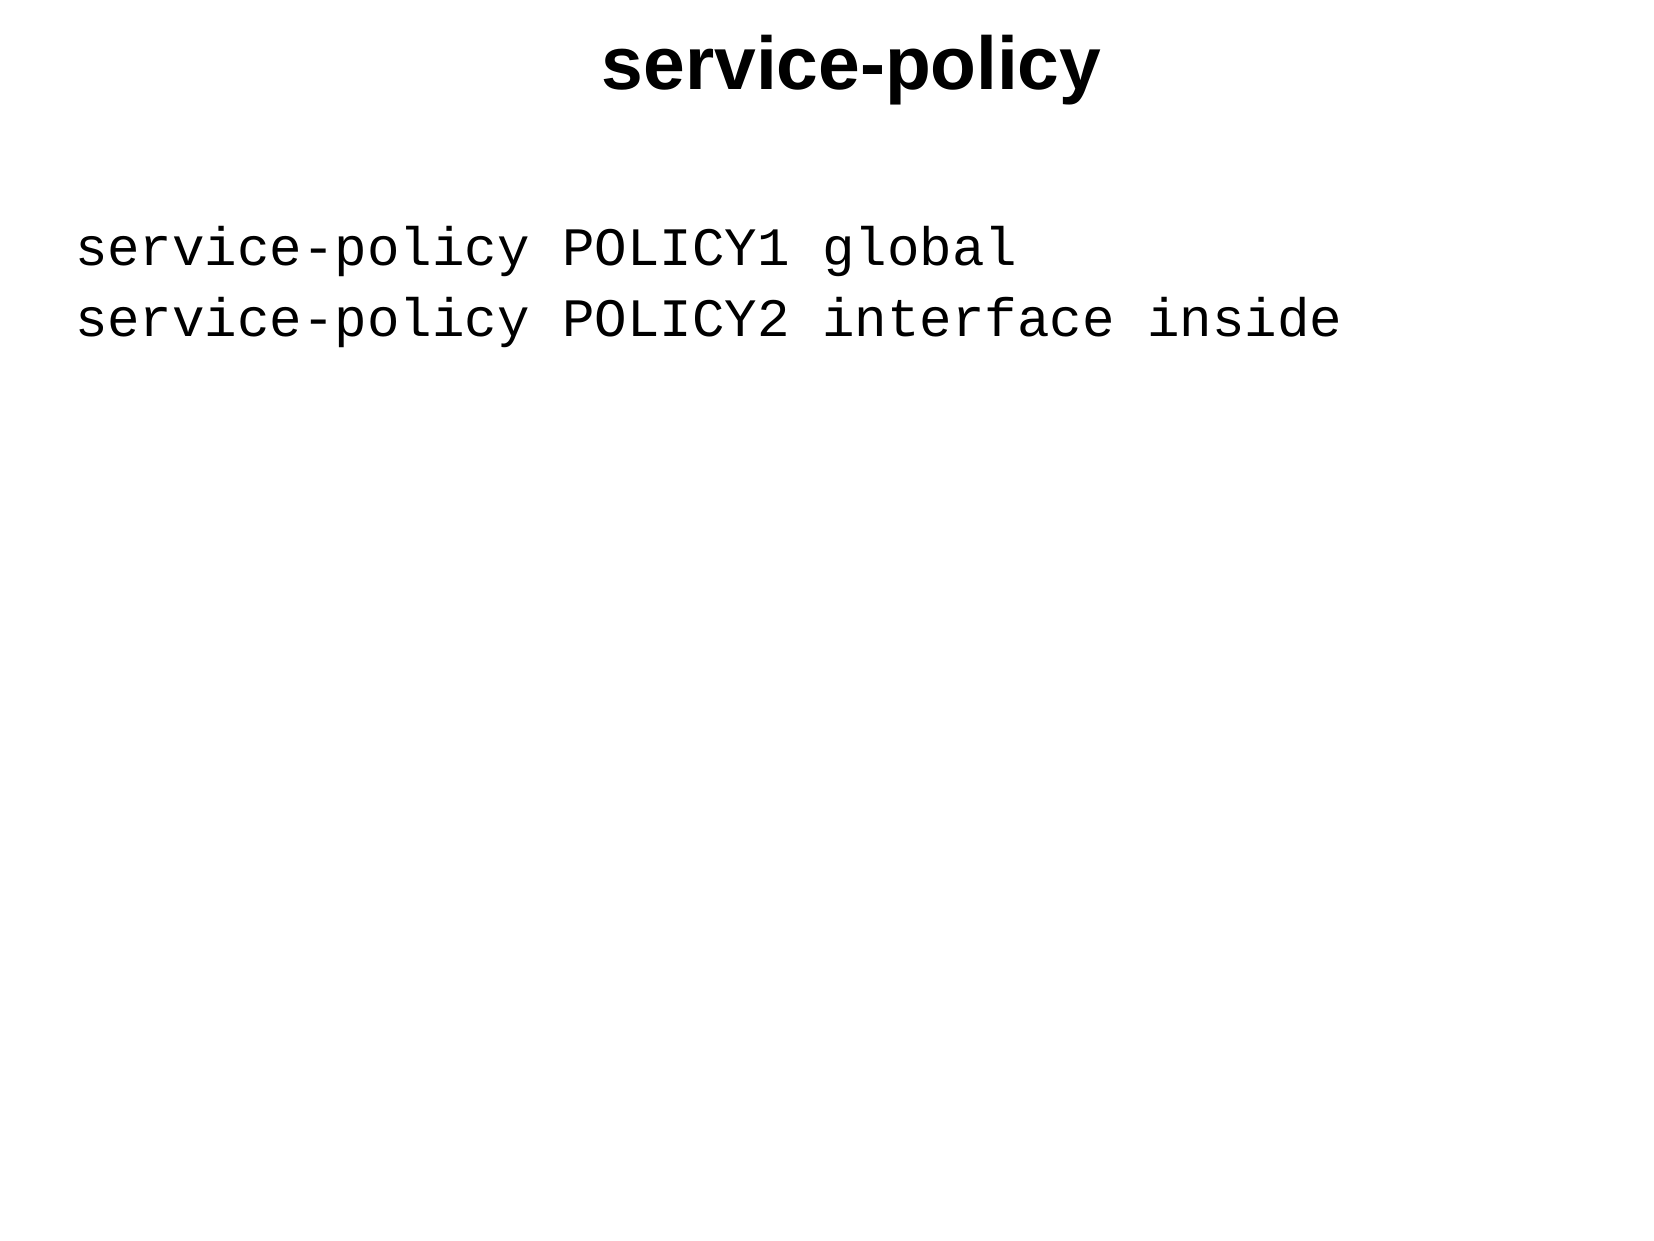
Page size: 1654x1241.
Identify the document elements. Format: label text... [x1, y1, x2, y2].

list service-policy POLICY1 global service-policy POLICY2 interface inside [75, 150, 1613, 1163]
text_box service-policy [64, 37, 1613, 113]
